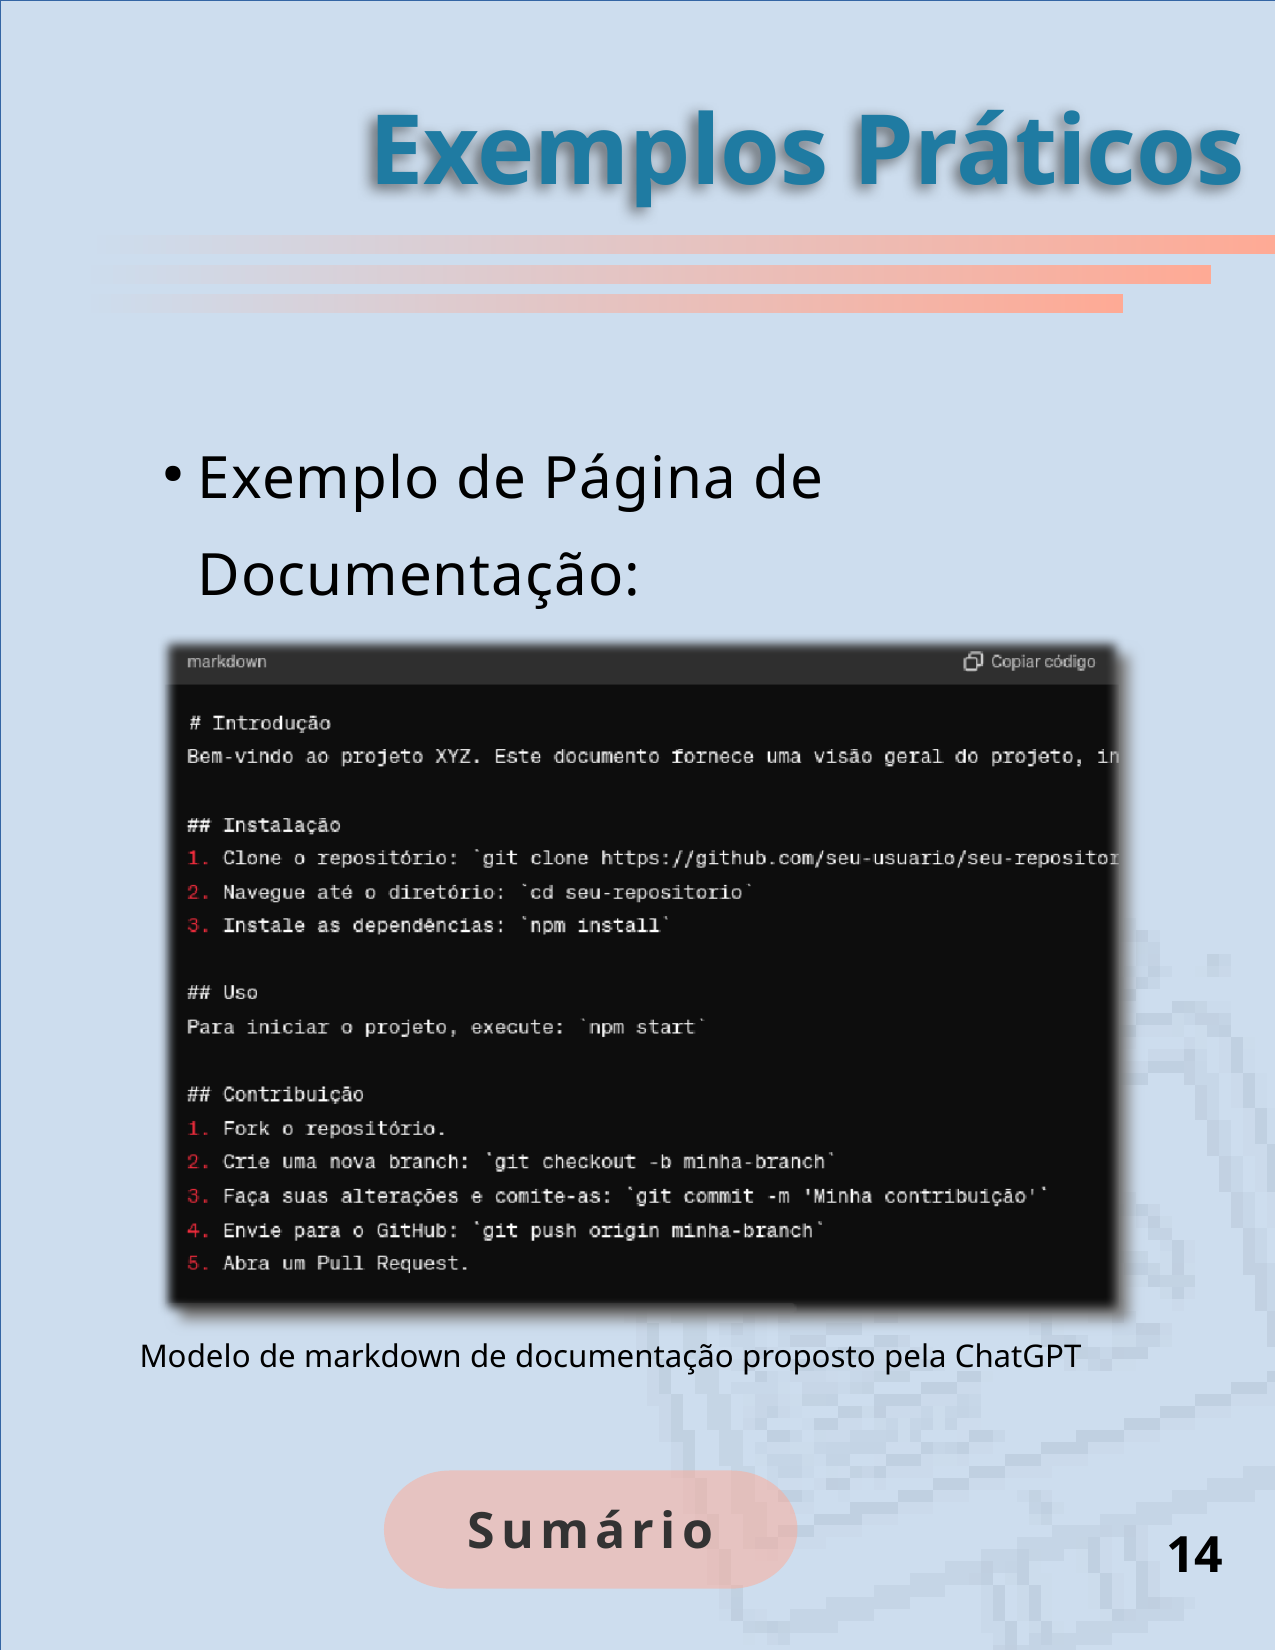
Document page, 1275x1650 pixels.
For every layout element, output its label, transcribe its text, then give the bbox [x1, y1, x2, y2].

text_box Exemplos Práticos [354, 59, 1262, 221]
picture [158, 634, 1127, 1318]
text_box Modelo de markdown de documentação proposto pela ChatGPT [124, 1326, 1161, 1373]
text_box Sumário [383, 1470, 798, 1589]
text_box 14 [1151, 1511, 1241, 1577]
text_box [0, 0, 1275, 1650]
text_box Exemplo de Página de Documentação: [147, 428, 1211, 939]
